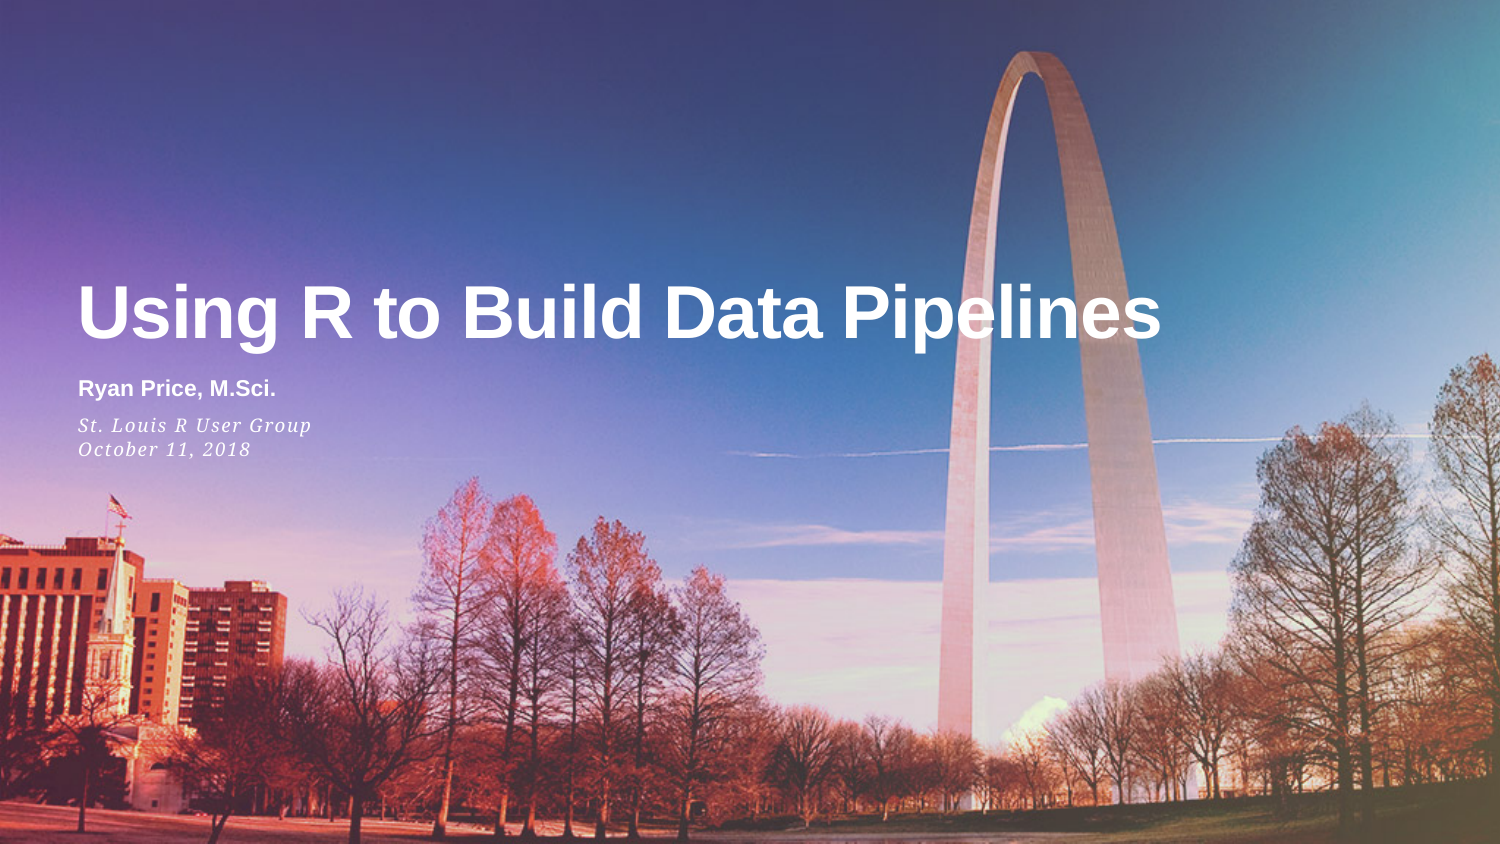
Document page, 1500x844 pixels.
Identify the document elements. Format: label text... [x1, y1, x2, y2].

picture [0, 0, 1500, 844]
title Using R to Build Data Pipelines [77, 199, 1420, 354]
list St. Louis R User Group October 11, 2018 [78, 409, 1006, 470]
subtitle Ryan Price, M.Sci. [78, 373, 1006, 402]
